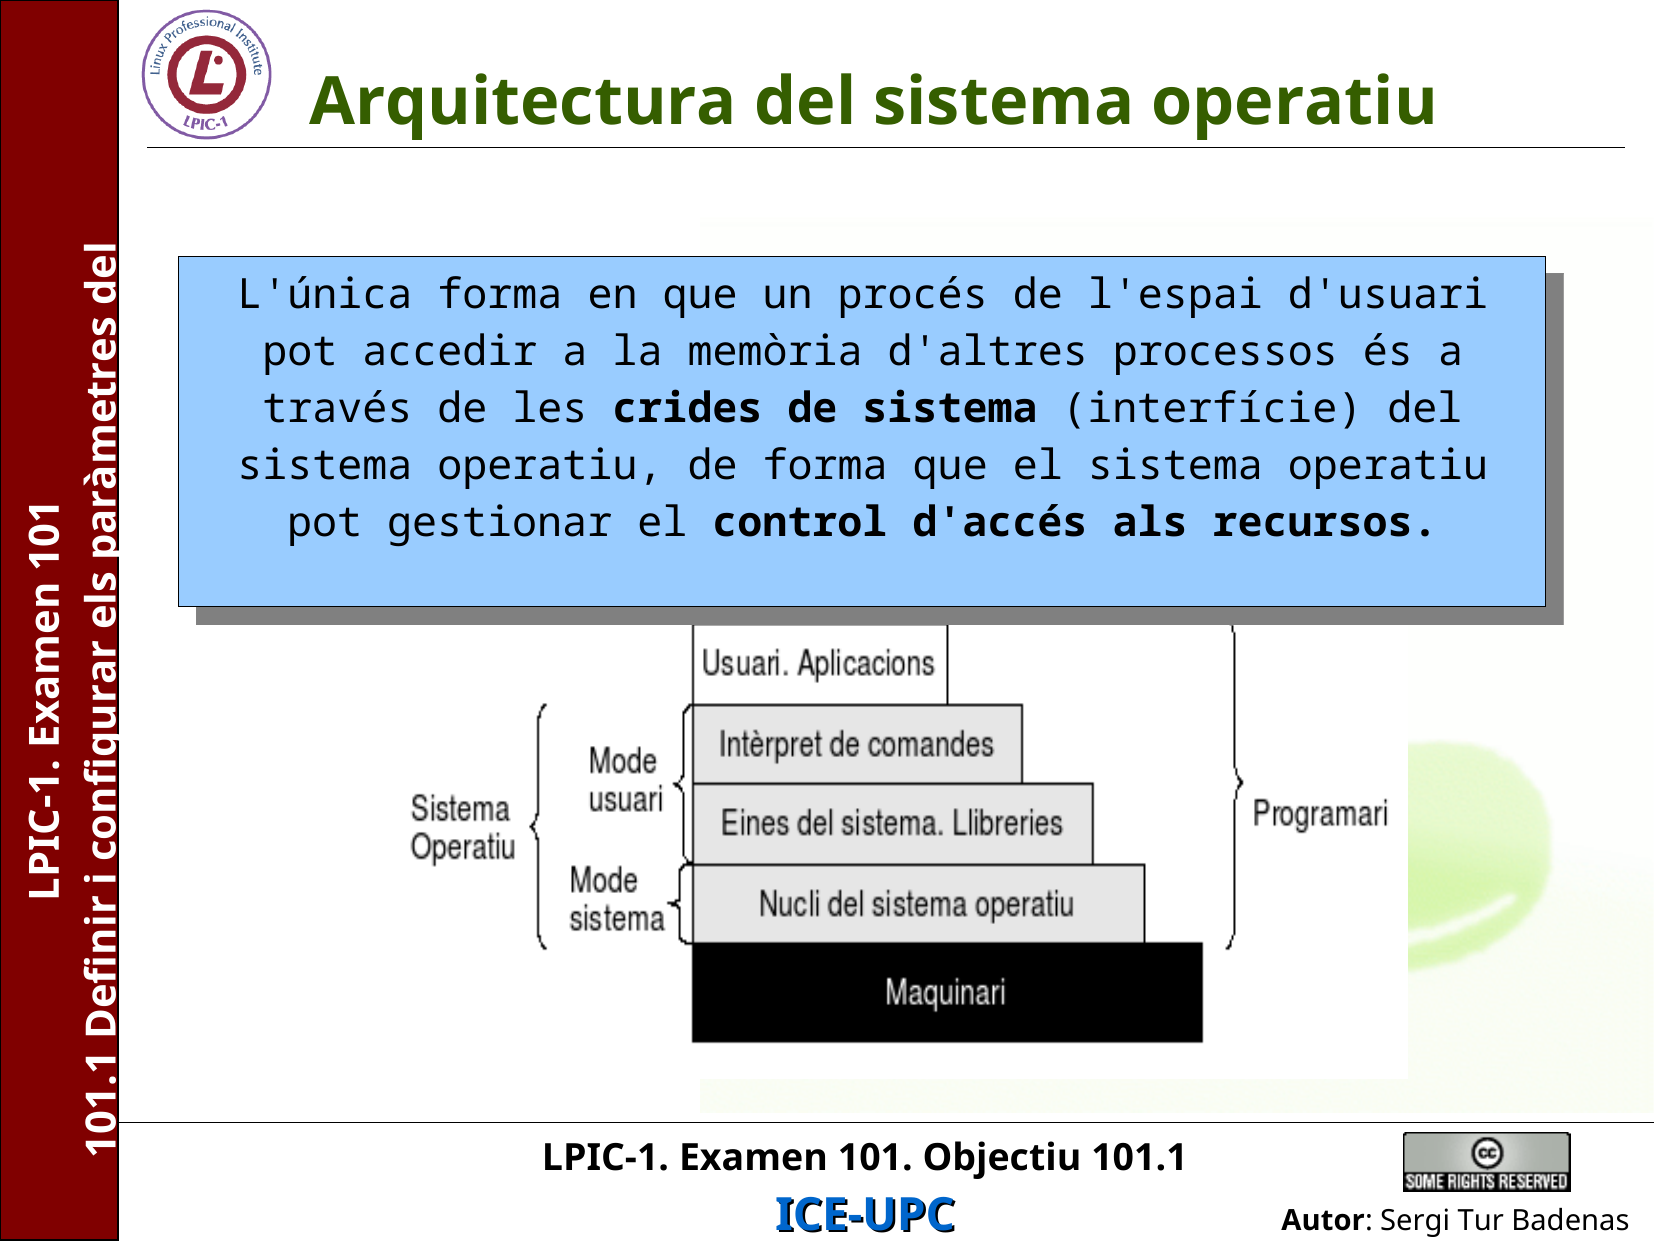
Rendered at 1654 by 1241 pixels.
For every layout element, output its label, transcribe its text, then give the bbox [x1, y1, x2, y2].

text_box L'única forma en que un procés de l'espai d'usuari pot accedir a la memòria d'altres processos és a través de les crides de sistema (interfície) del sistema operatiu, de forma que el sistema operatiu pot gestionar el control d'accés als recursos. [178, 256, 1546, 518]
title Arquitectura del sistema operatiu [129, 55, 1619, 142]
picture [1403, 1132, 1571, 1192]
picture [396, 217, 1654, 1113]
picture [135, 5, 277, 55]
